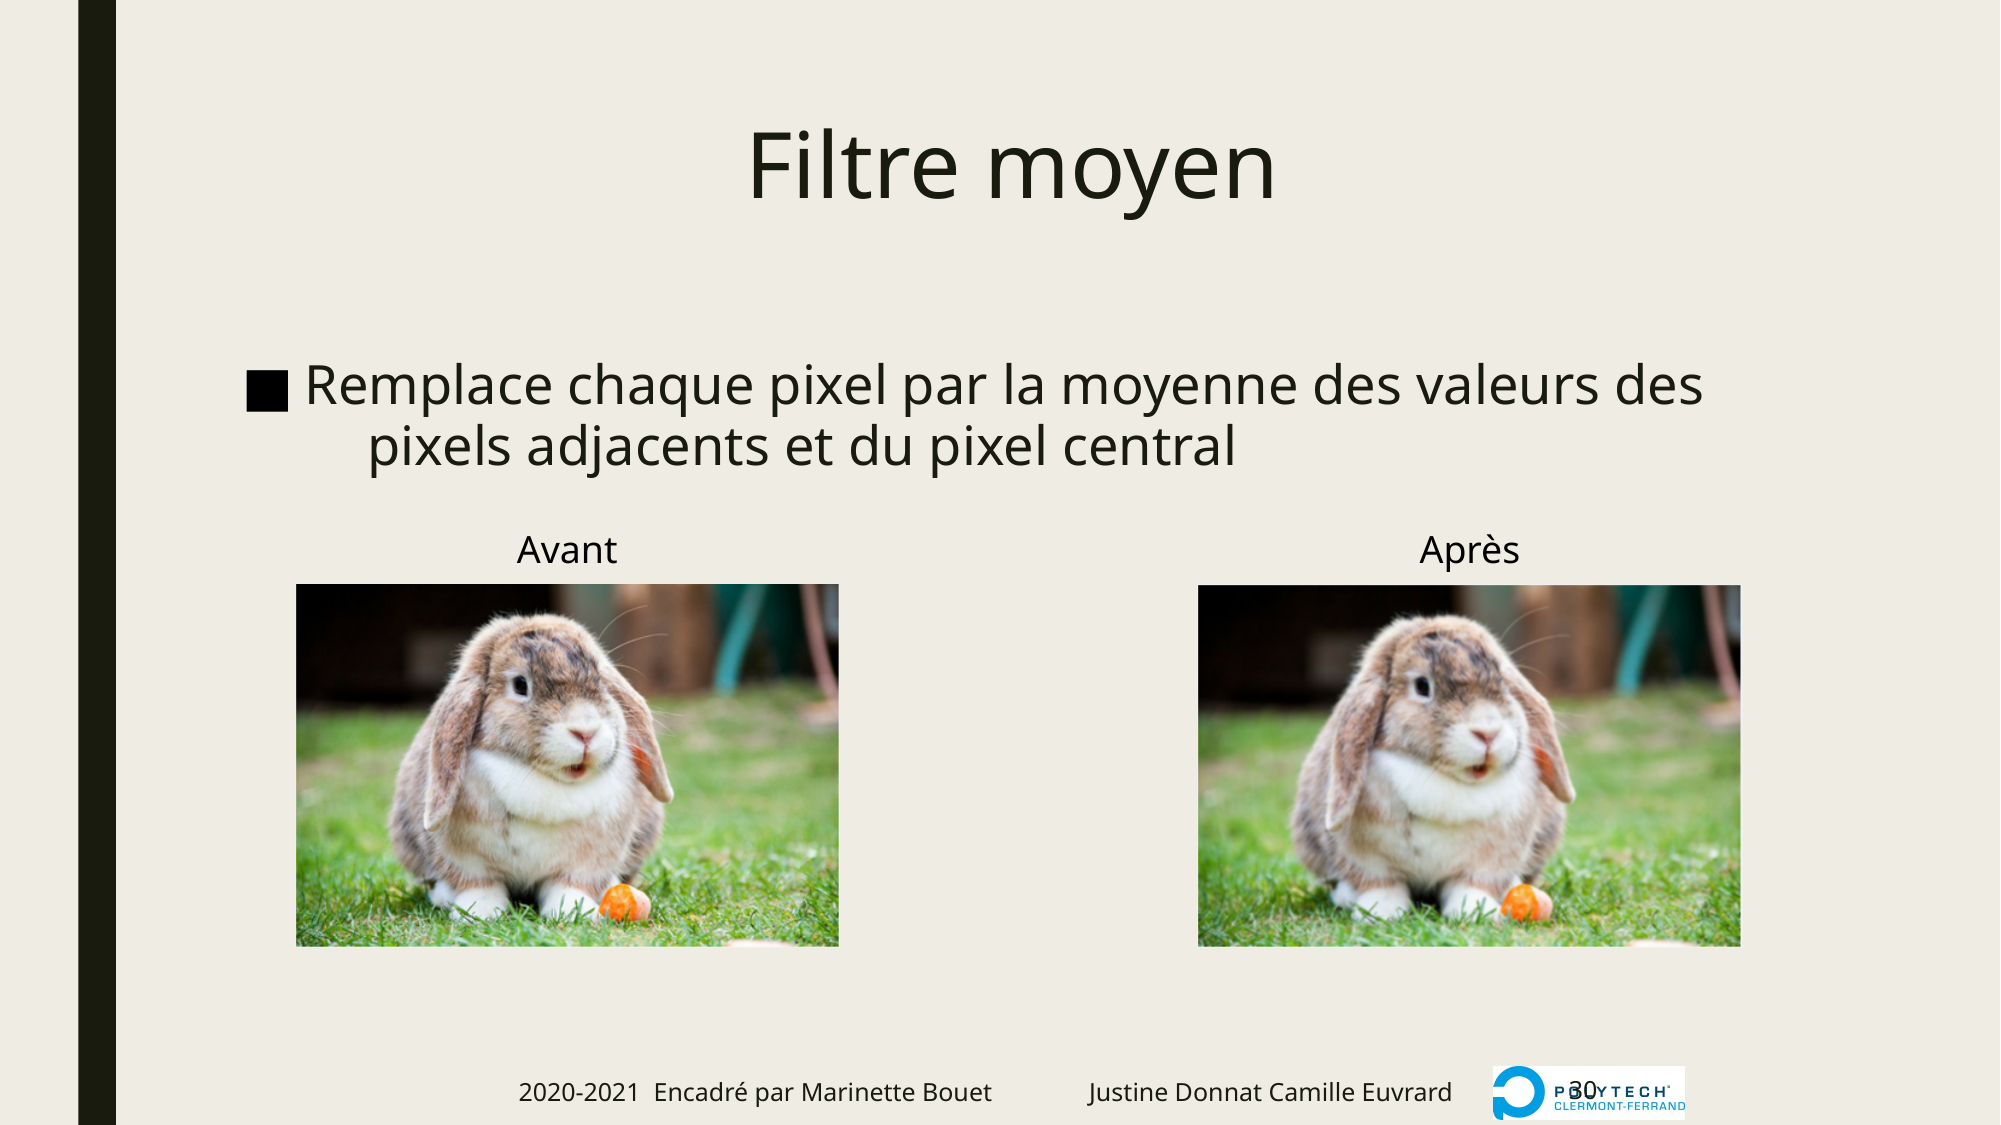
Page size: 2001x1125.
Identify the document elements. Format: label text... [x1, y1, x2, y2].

text_box Après [1197, 518, 1743, 579]
text_box [1553, 1058, 1816, 1125]
text_box Avant [295, 518, 840, 580]
picture [1197, 584, 1743, 948]
list Remplace chaque pixel par la moyenne des valeurs des pixels adjacents et du pixel central [226, 348, 1802, 492]
picture [295, 584, 840, 948]
text_box 2020-2021 Encadré par Marinette Bouet Justine Donnat Camille Euvrard [474, 1058, 1506, 1125]
title Filtre moyen [225, 112, 1801, 237]
